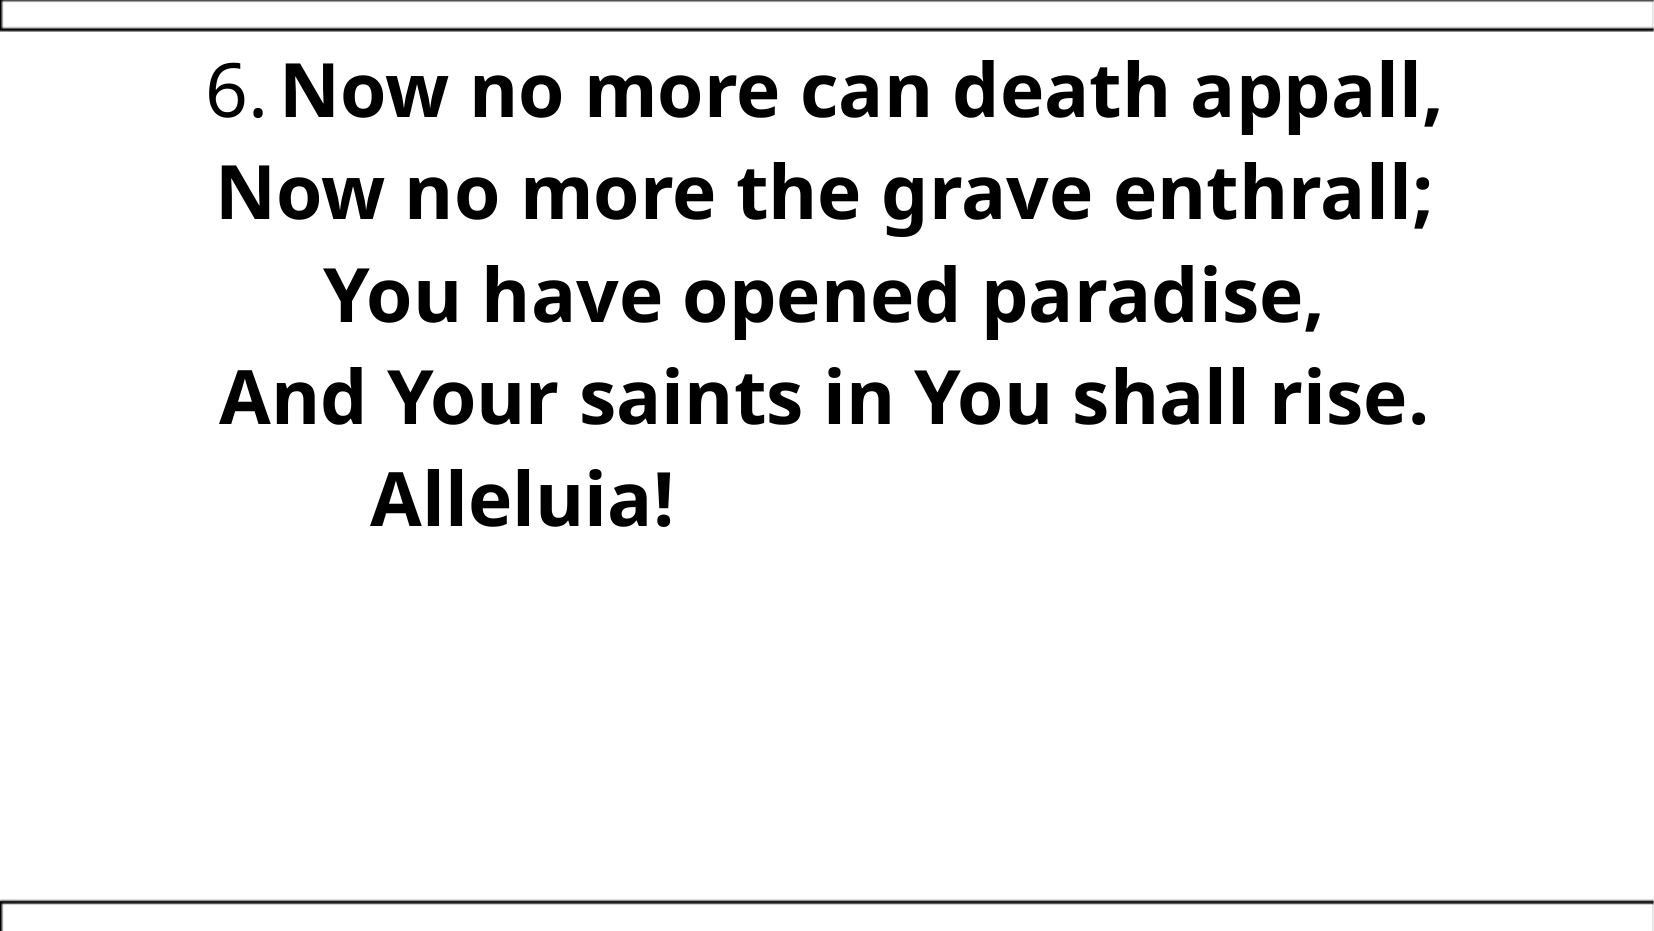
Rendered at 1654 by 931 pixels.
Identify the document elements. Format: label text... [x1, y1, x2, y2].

picture [0, 0, 1654, 931]
text_box 6. Now no more can death appall, Now no more the grave enthrall; You have opened paradise, And Your saints in You shall rise. Alleluia! [75, 30, 1576, 544]
